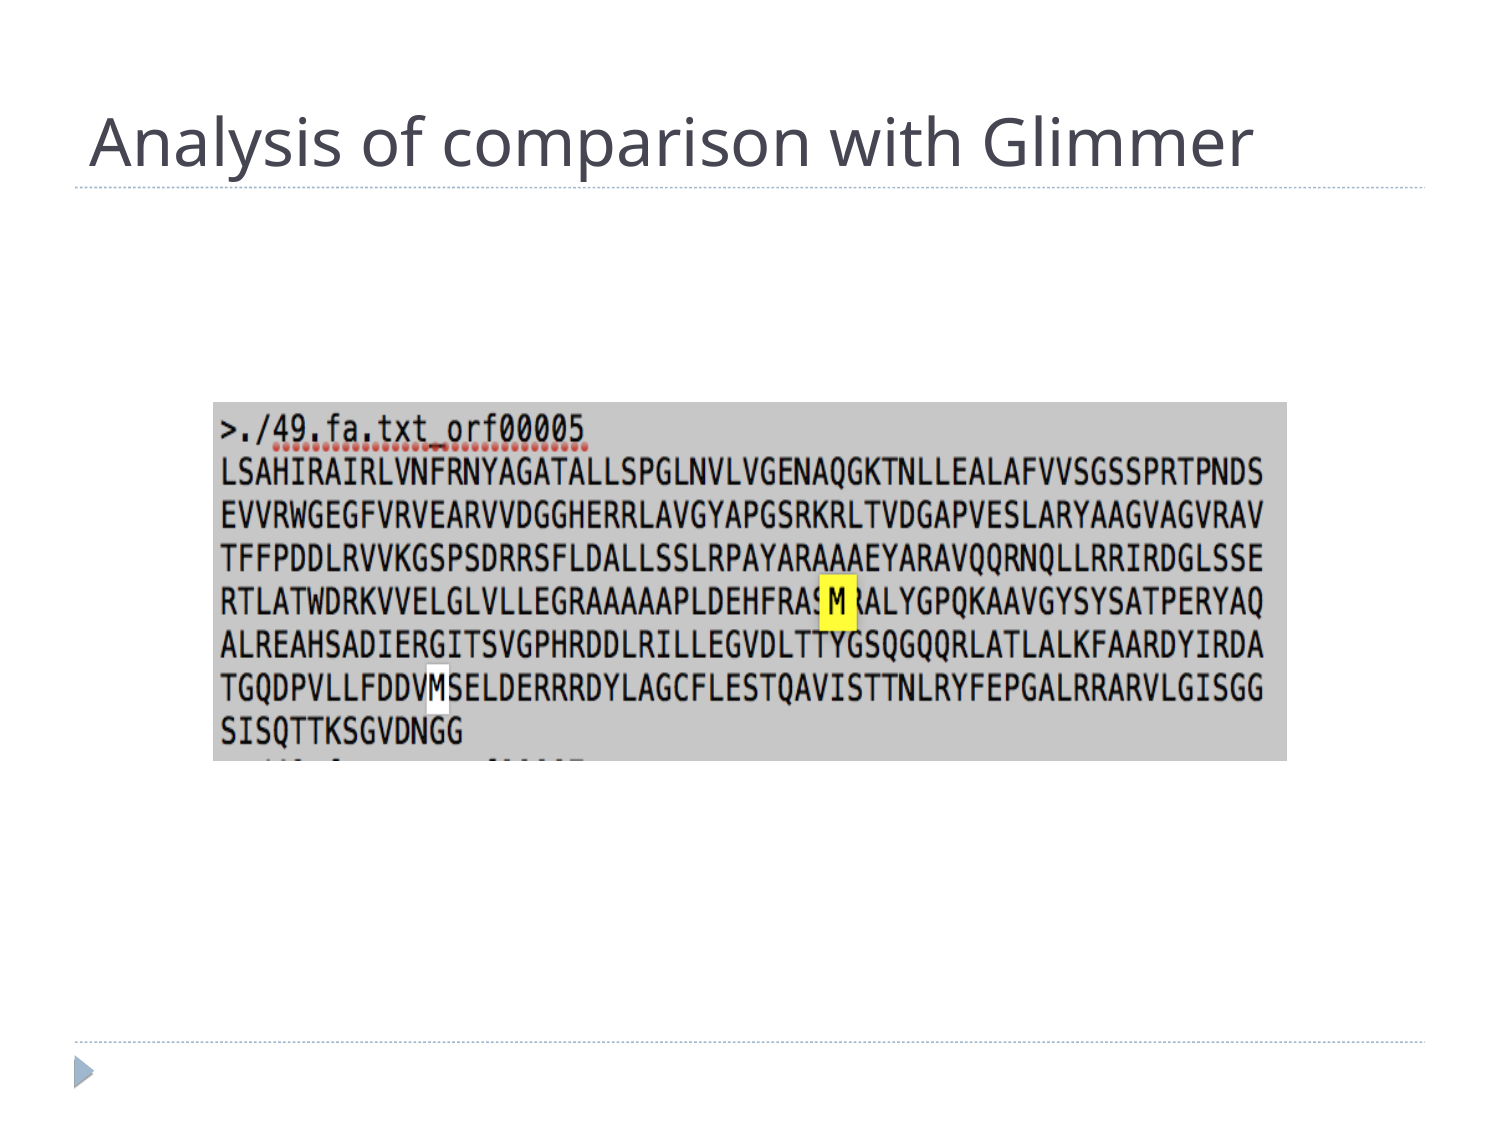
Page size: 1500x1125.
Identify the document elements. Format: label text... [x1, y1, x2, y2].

text_box Analysis of comparison with Glimmer [75, 24, 1425, 188]
picture [213, 402, 1287, 761]
